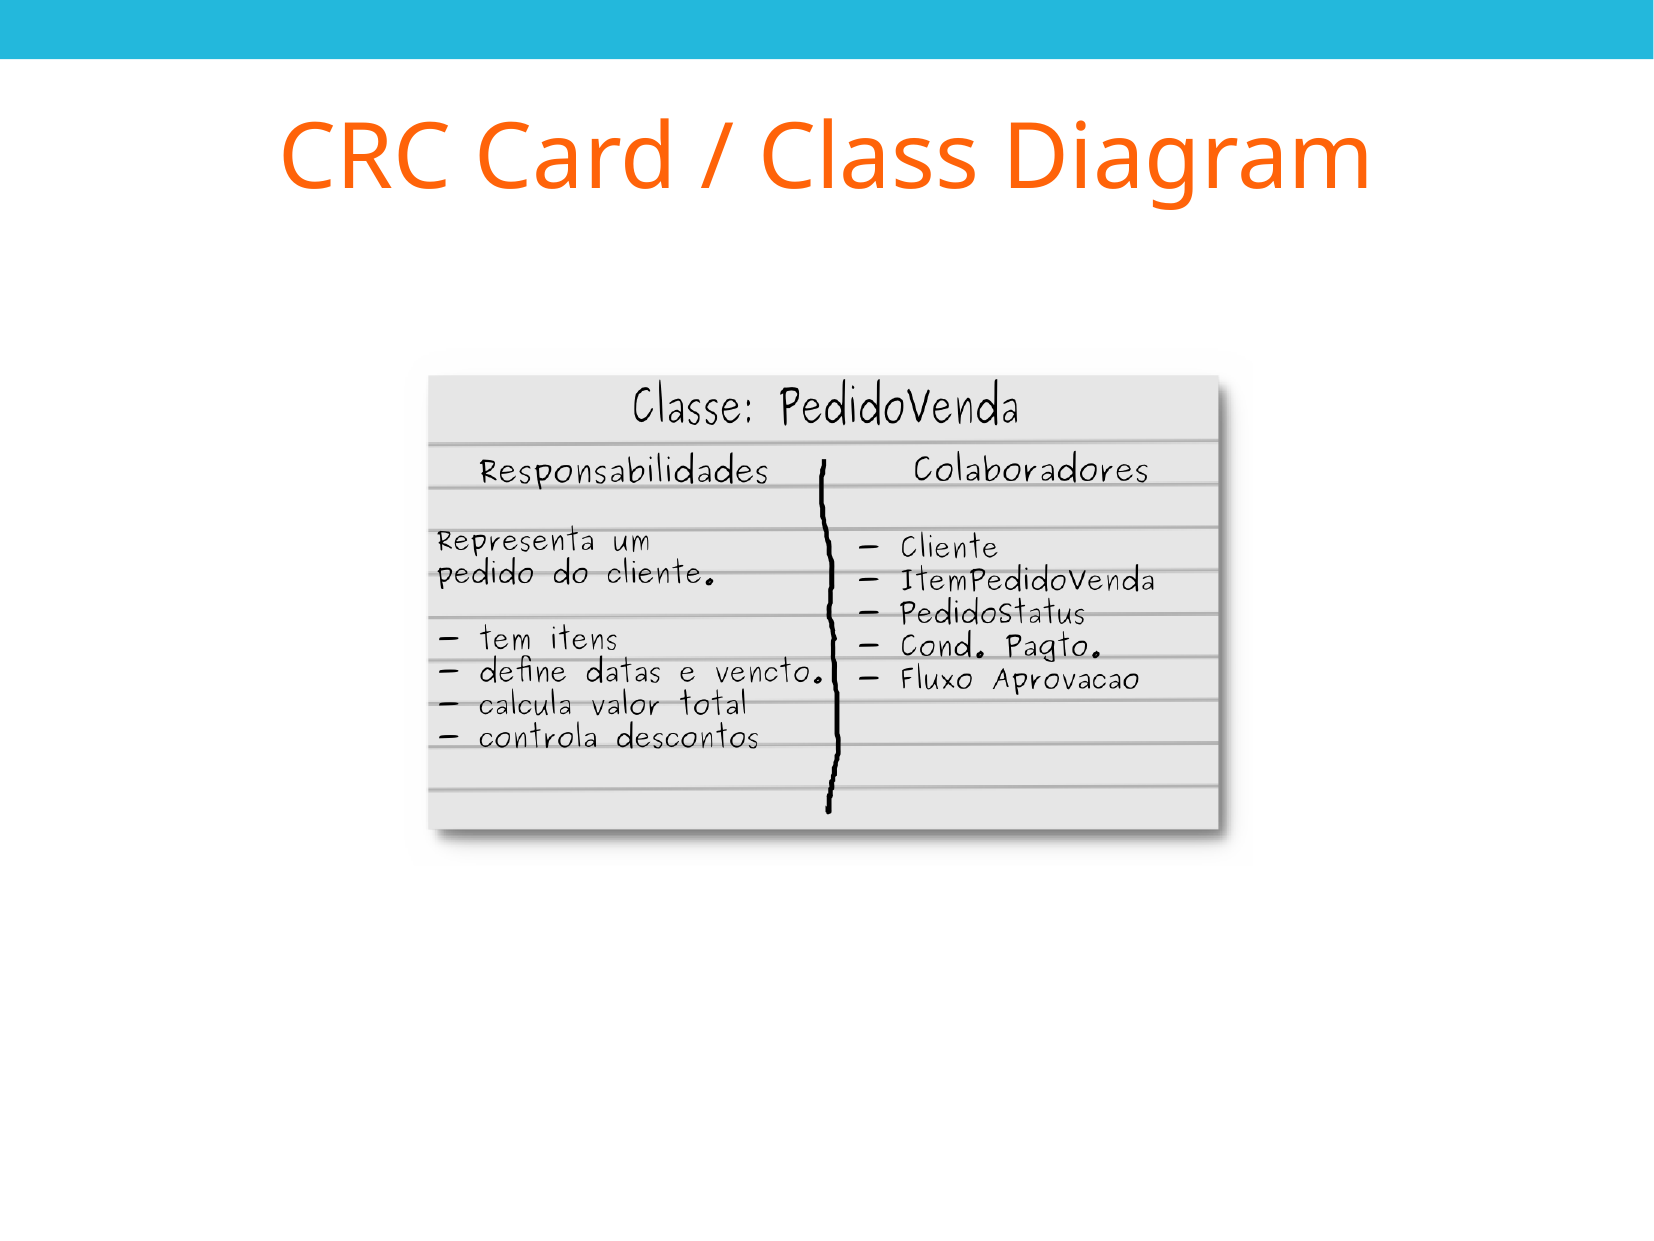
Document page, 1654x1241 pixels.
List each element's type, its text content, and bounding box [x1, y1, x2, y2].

title CRC Card / Class Diagram [82, 56, 1571, 250]
picture [401, 348, 1253, 866]
